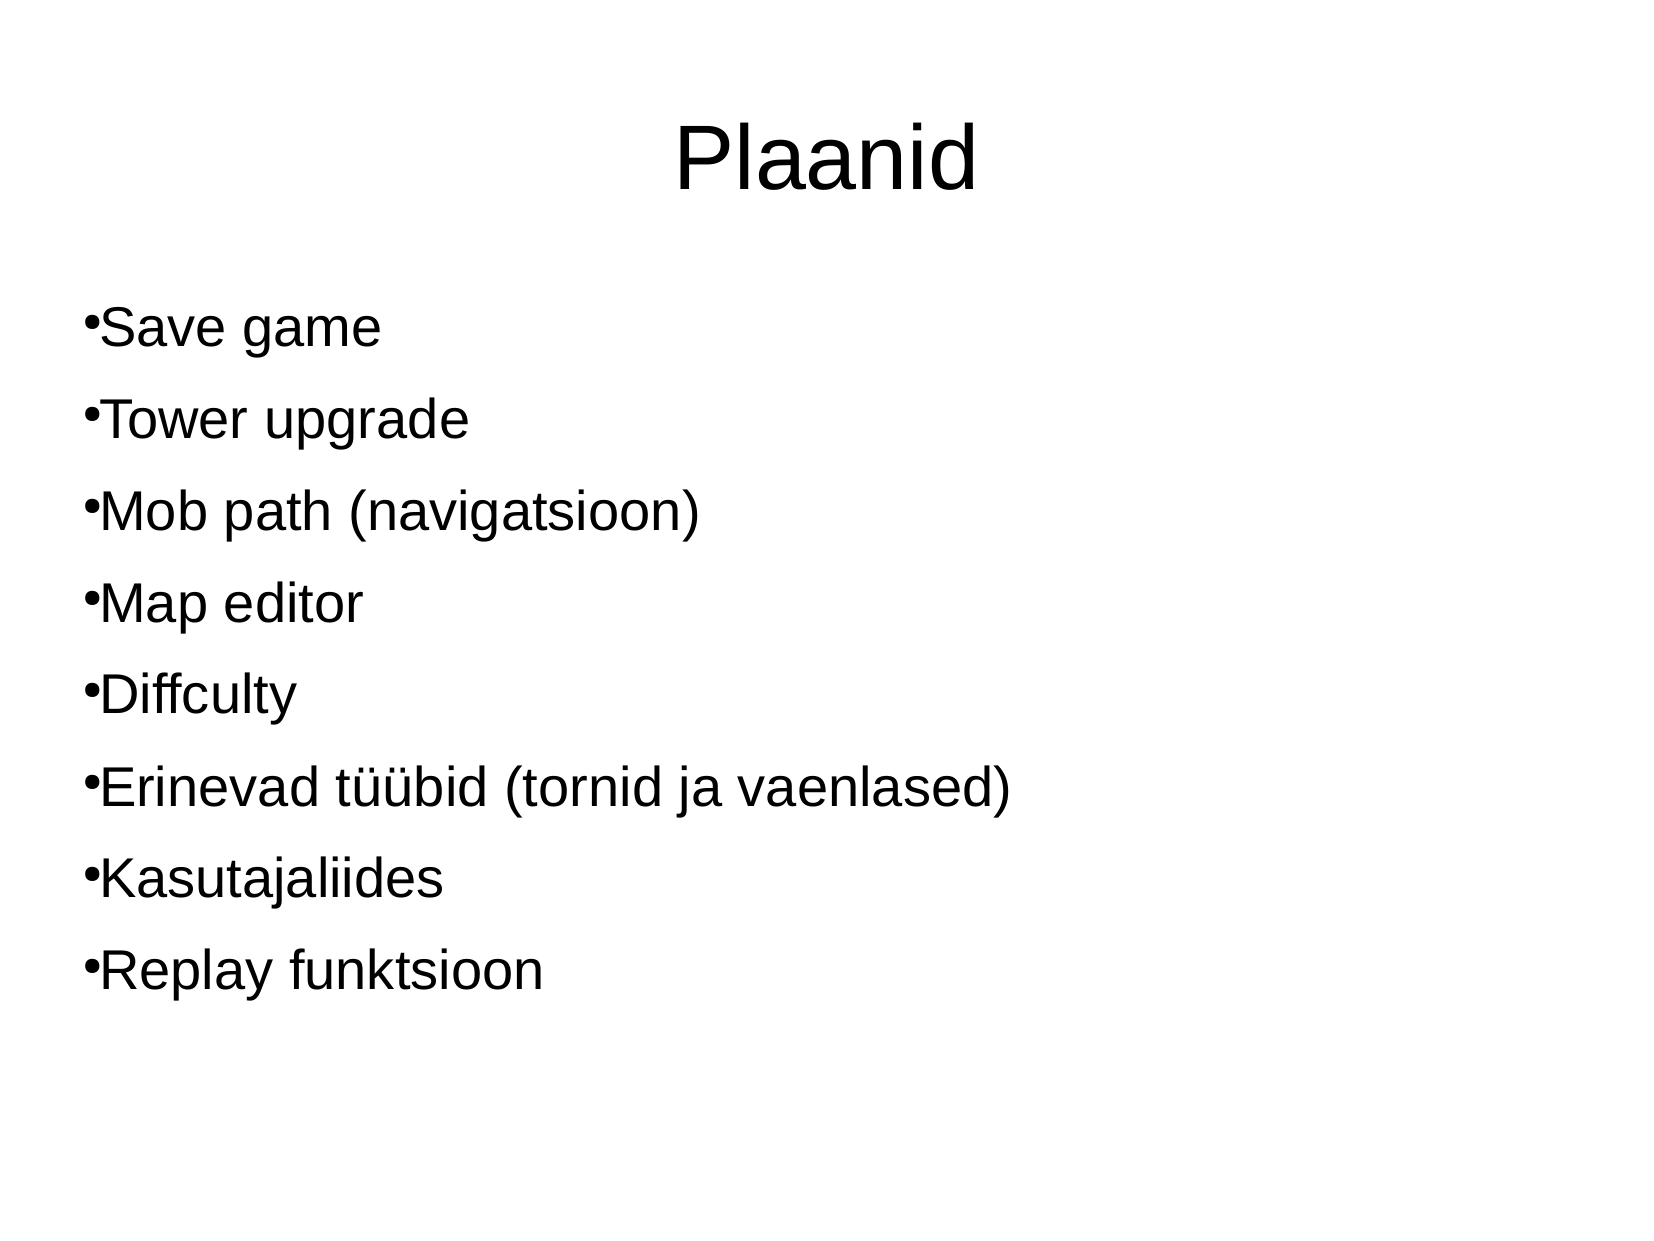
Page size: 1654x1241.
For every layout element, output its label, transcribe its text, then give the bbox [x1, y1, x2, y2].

title Plaanid [82, 49, 1571, 257]
list Save game Tower upgrade Mob path (navigatsioon) Map editor Diffculty Erinevad tüübid (tornid ja vaenlased) Kasutajaliides Replay funktsioon [82, 290, 1571, 1010]
